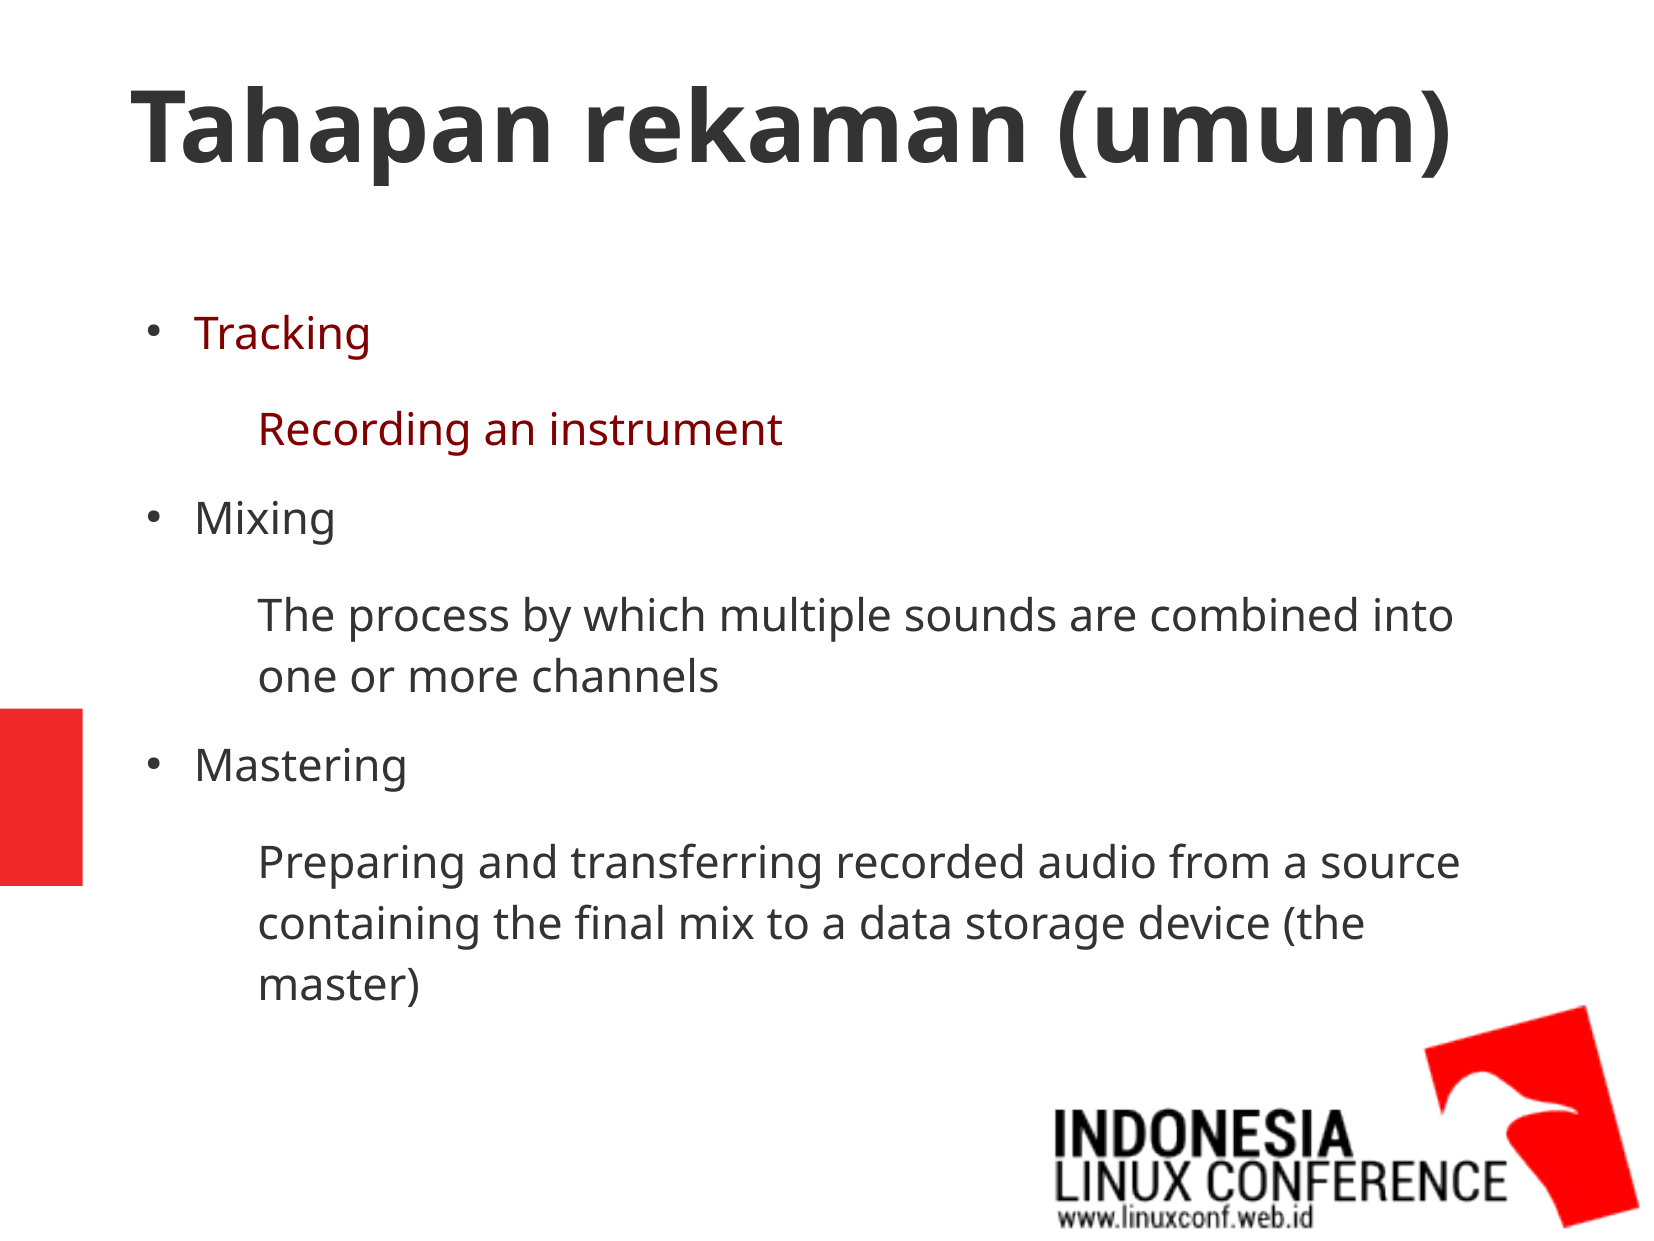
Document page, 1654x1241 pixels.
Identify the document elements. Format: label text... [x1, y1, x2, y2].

picture [1039, 994, 1654, 1241]
list Tracking Recording an instrument Mixing The process by which multiple sounds are combined into one or more channels Mastering Preparing and transferring recorded audio from a source containing the final mix to a data storage device (the master) [129, 301, 1536, 1021]
title Tahapan rekaman (umum) [129, 5, 1536, 243]
